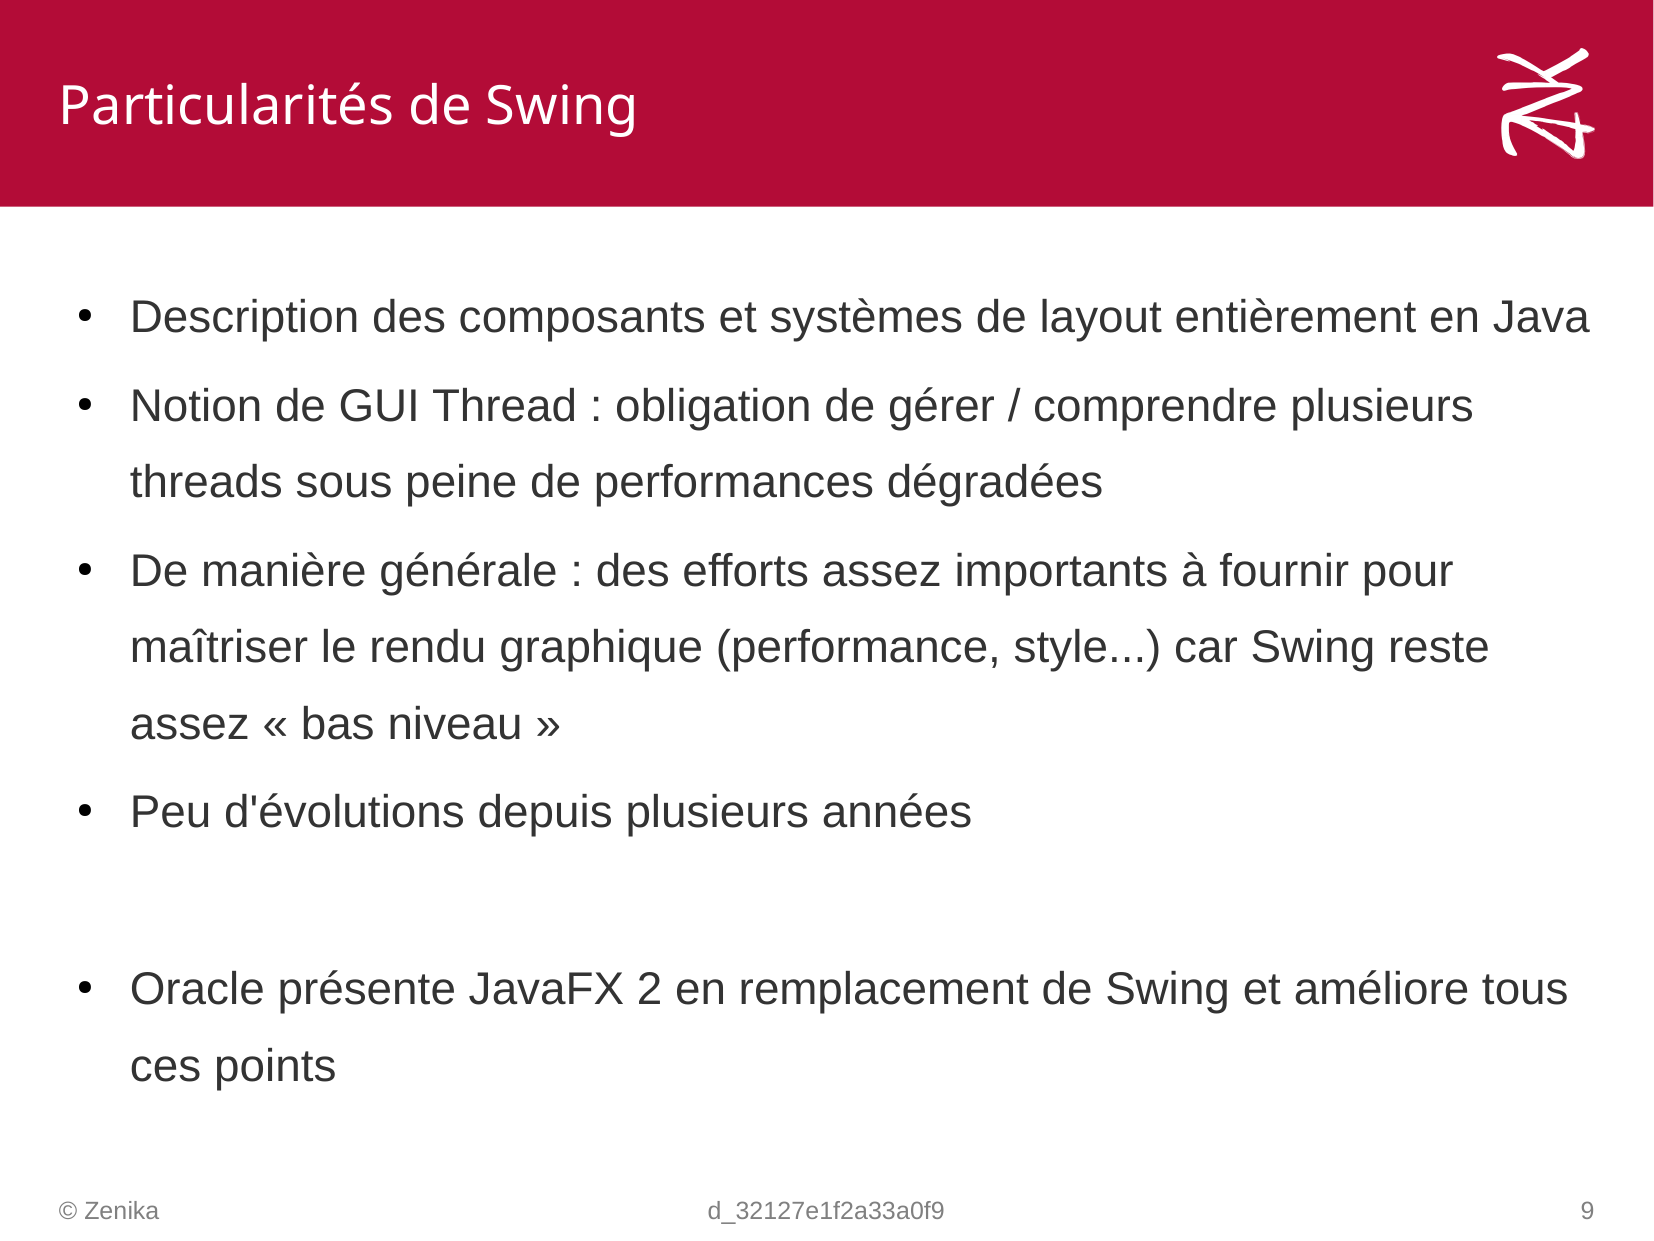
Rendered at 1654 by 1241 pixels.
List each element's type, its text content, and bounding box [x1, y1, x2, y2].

list Description des composants et systèmes de layout entièrement en Java Notion de GUI Thread : obligation de gérer / comprendre plusieurs threads sous peine de performances dégradées De manière générale : des efforts assez importants à fournir pour maîtriser le rendu graphique (performance, style...) car Swing reste assez « bas niveau » Peu d'évolutions depuis plusieurs années Oracle présente JavaFX 2 en remplacement de Swing et améliore tous ces points [59, 265, 1595, 1182]
title Particularités de Swing [59, 29, 1595, 178]
